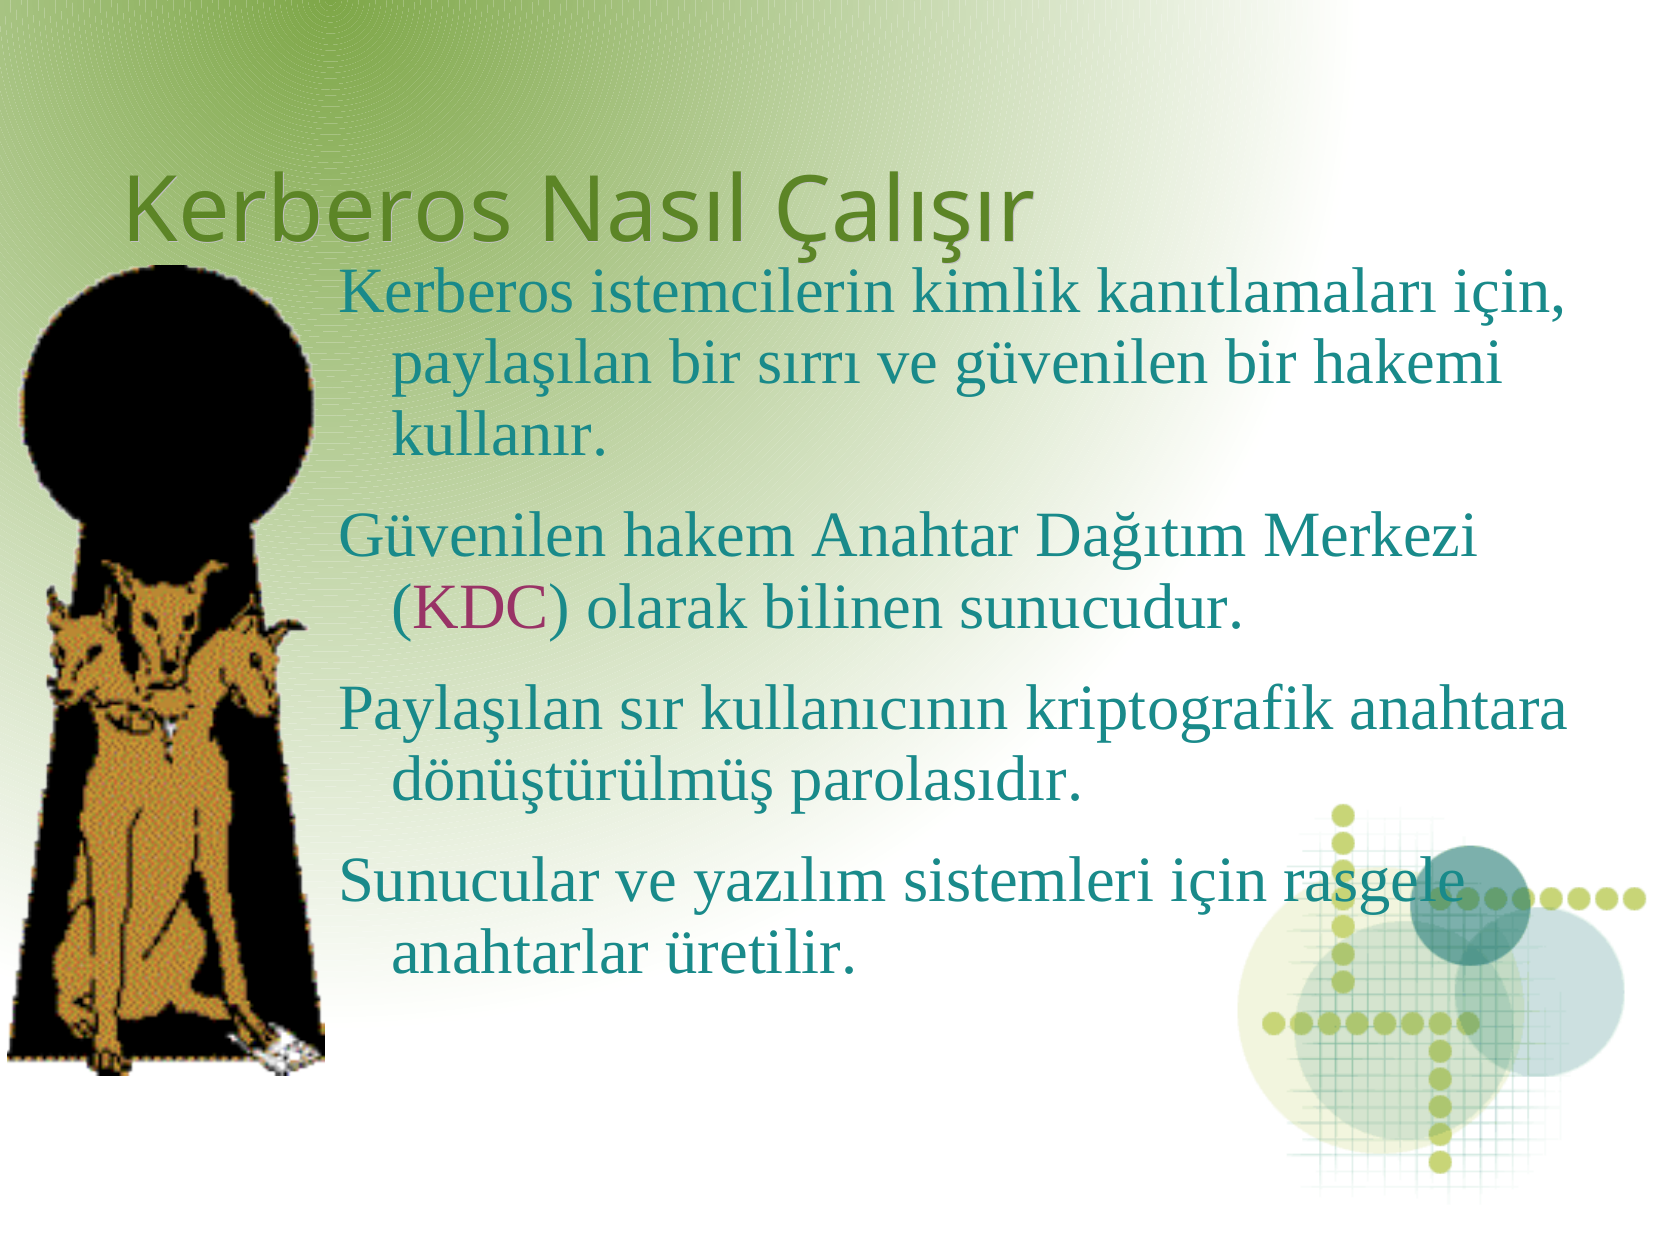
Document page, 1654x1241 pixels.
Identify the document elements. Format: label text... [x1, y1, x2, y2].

title Kerberos Nasıl Çalışır [121, 102, 1534, 265]
picture [1224, 792, 1654, 1211]
picture [7, 265, 325, 1076]
list Kerberos istemcilerin kimlik kanıtlamaları için, paylaşılan bir sırrı ve güvenilen bir hakemi kullanır. Güvenilen hakem Anahtar Dağıtım Merkezi (KDC) olarak bilinen sunucudur. Paylaşılan sır kullanıcının kriptografik anahtara dönüştürülmüş parolasıdır. Sunucular ve yazılım sistemleri için rasgele anahtarlar üretilir. [320, 254, 1632, 1169]
